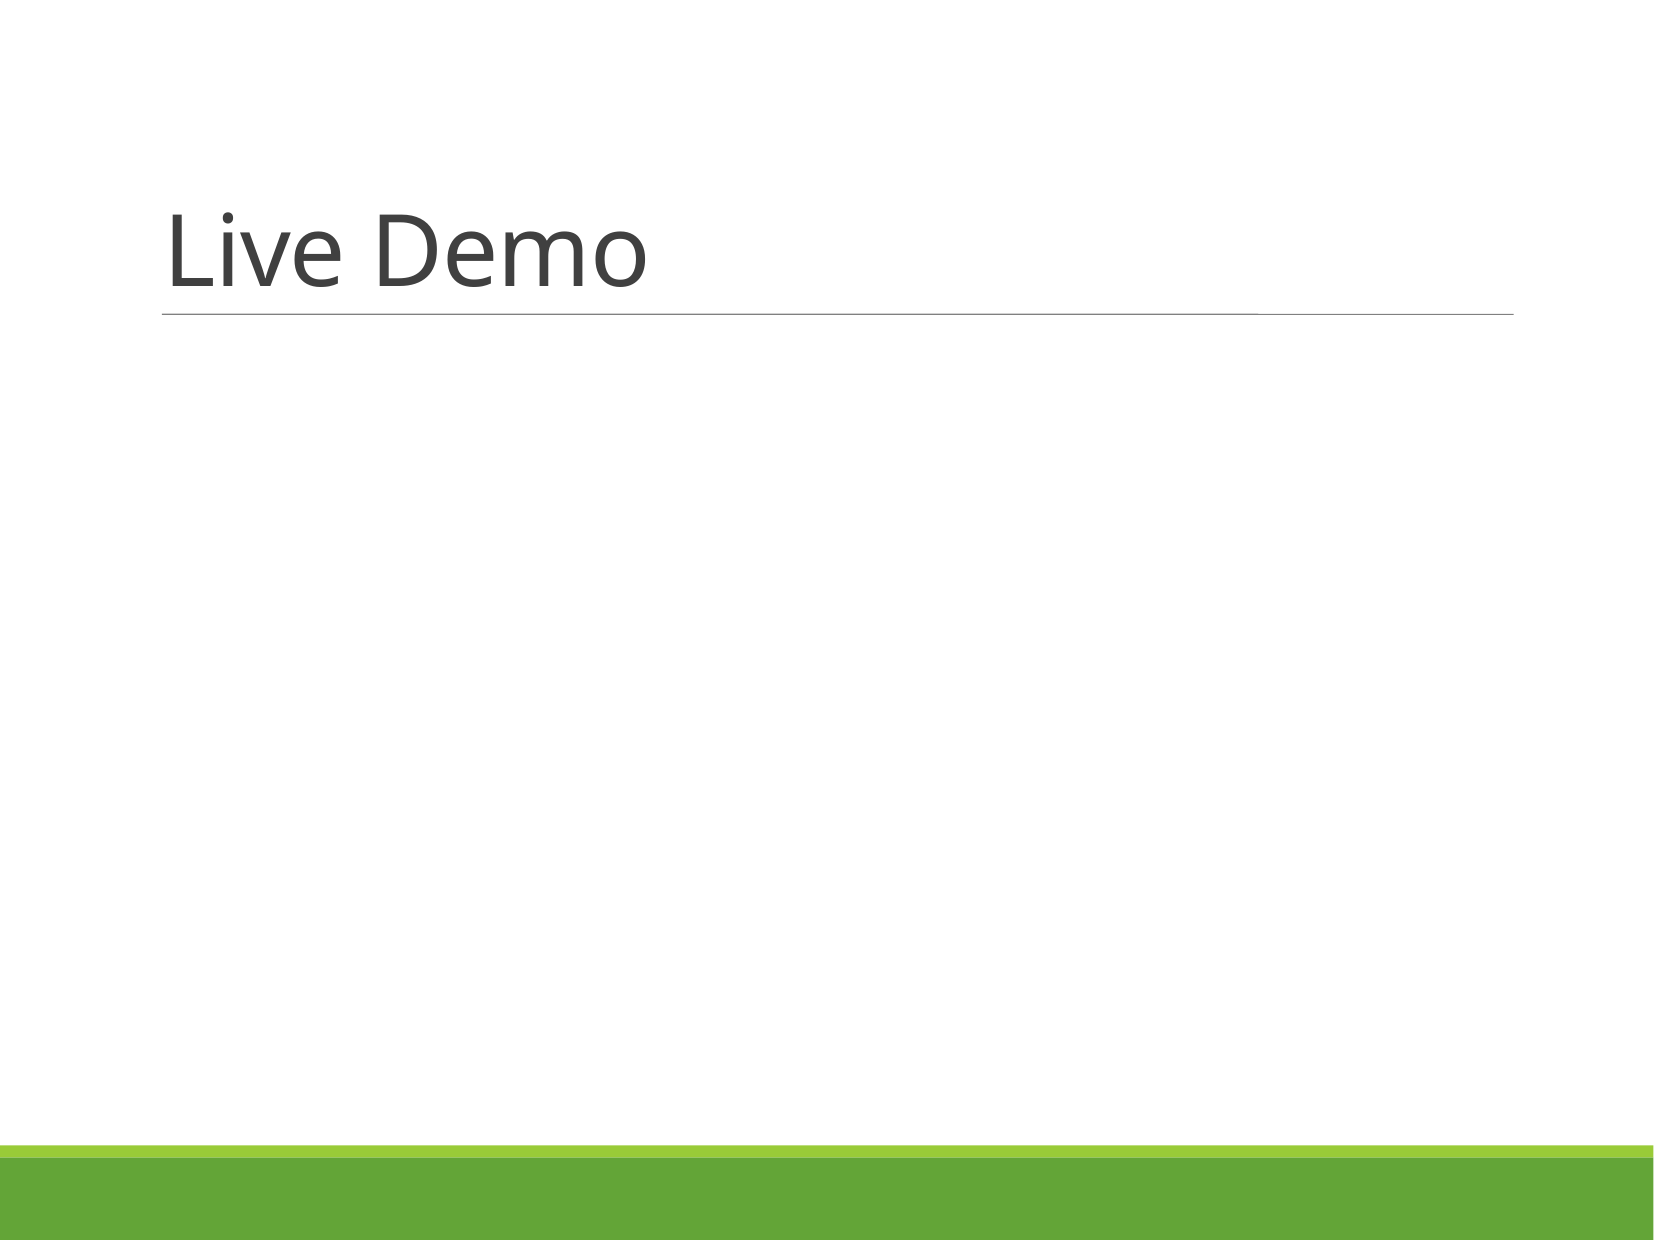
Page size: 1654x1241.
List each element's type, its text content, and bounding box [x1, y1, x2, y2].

title Live Demo [148, 51, 1513, 315]
